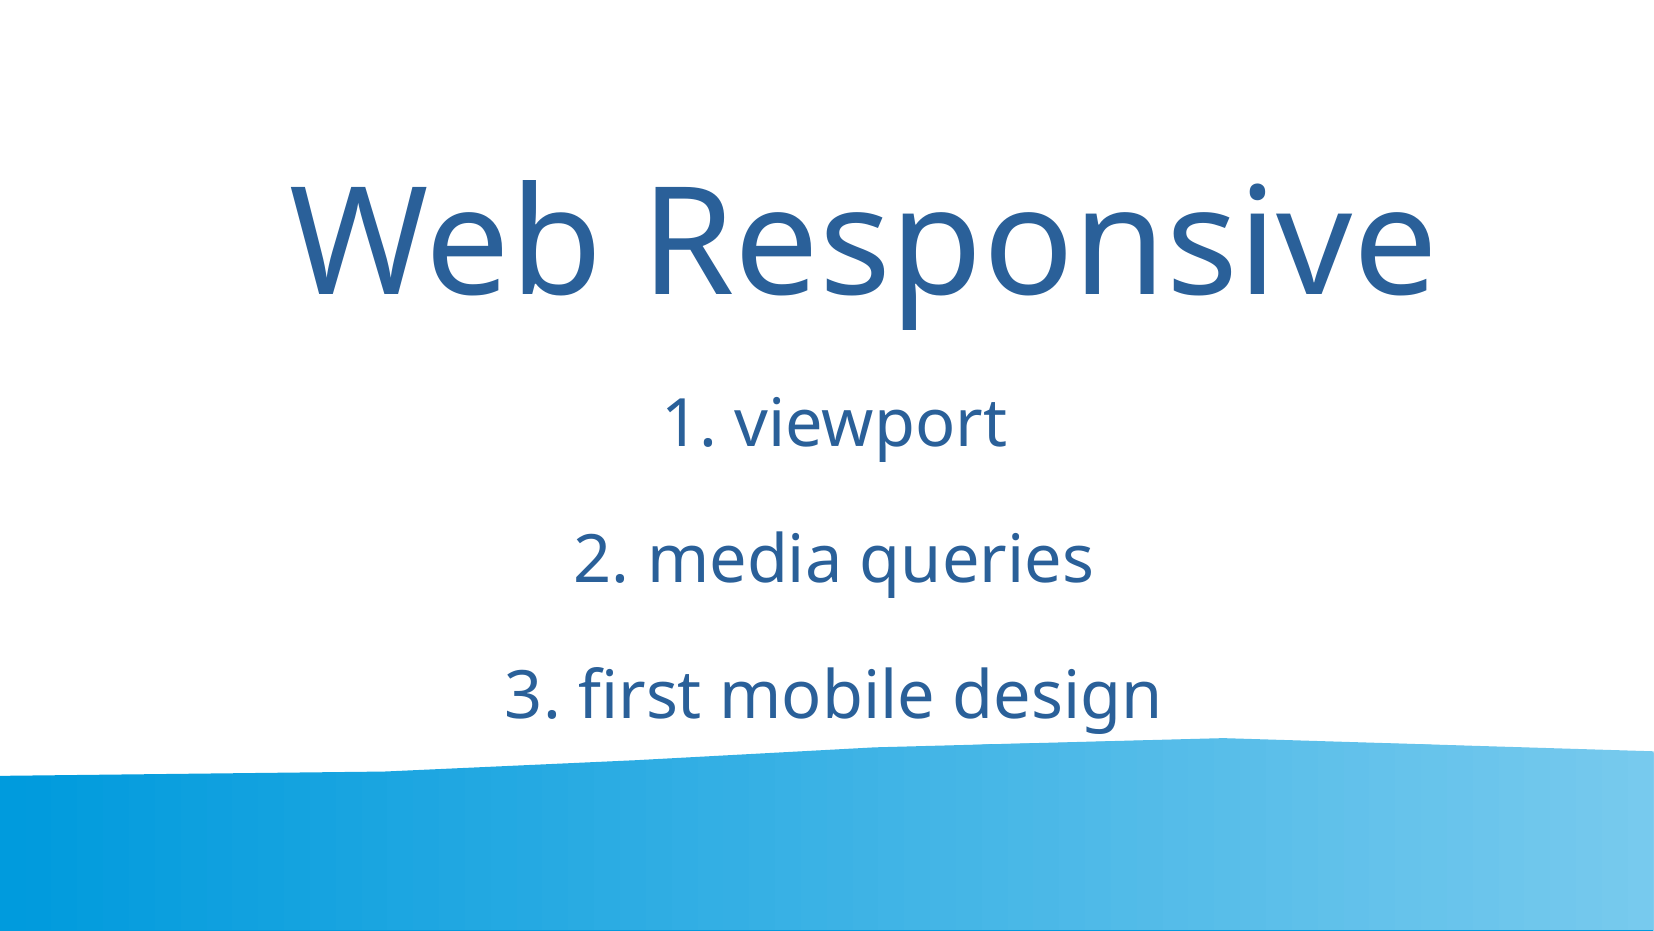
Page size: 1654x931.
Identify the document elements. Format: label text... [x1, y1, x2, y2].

title 1. viewport 2. media queries 3. first mobile design [103, 383, 1565, 685]
title Web Responsive [132, 118, 1595, 355]
